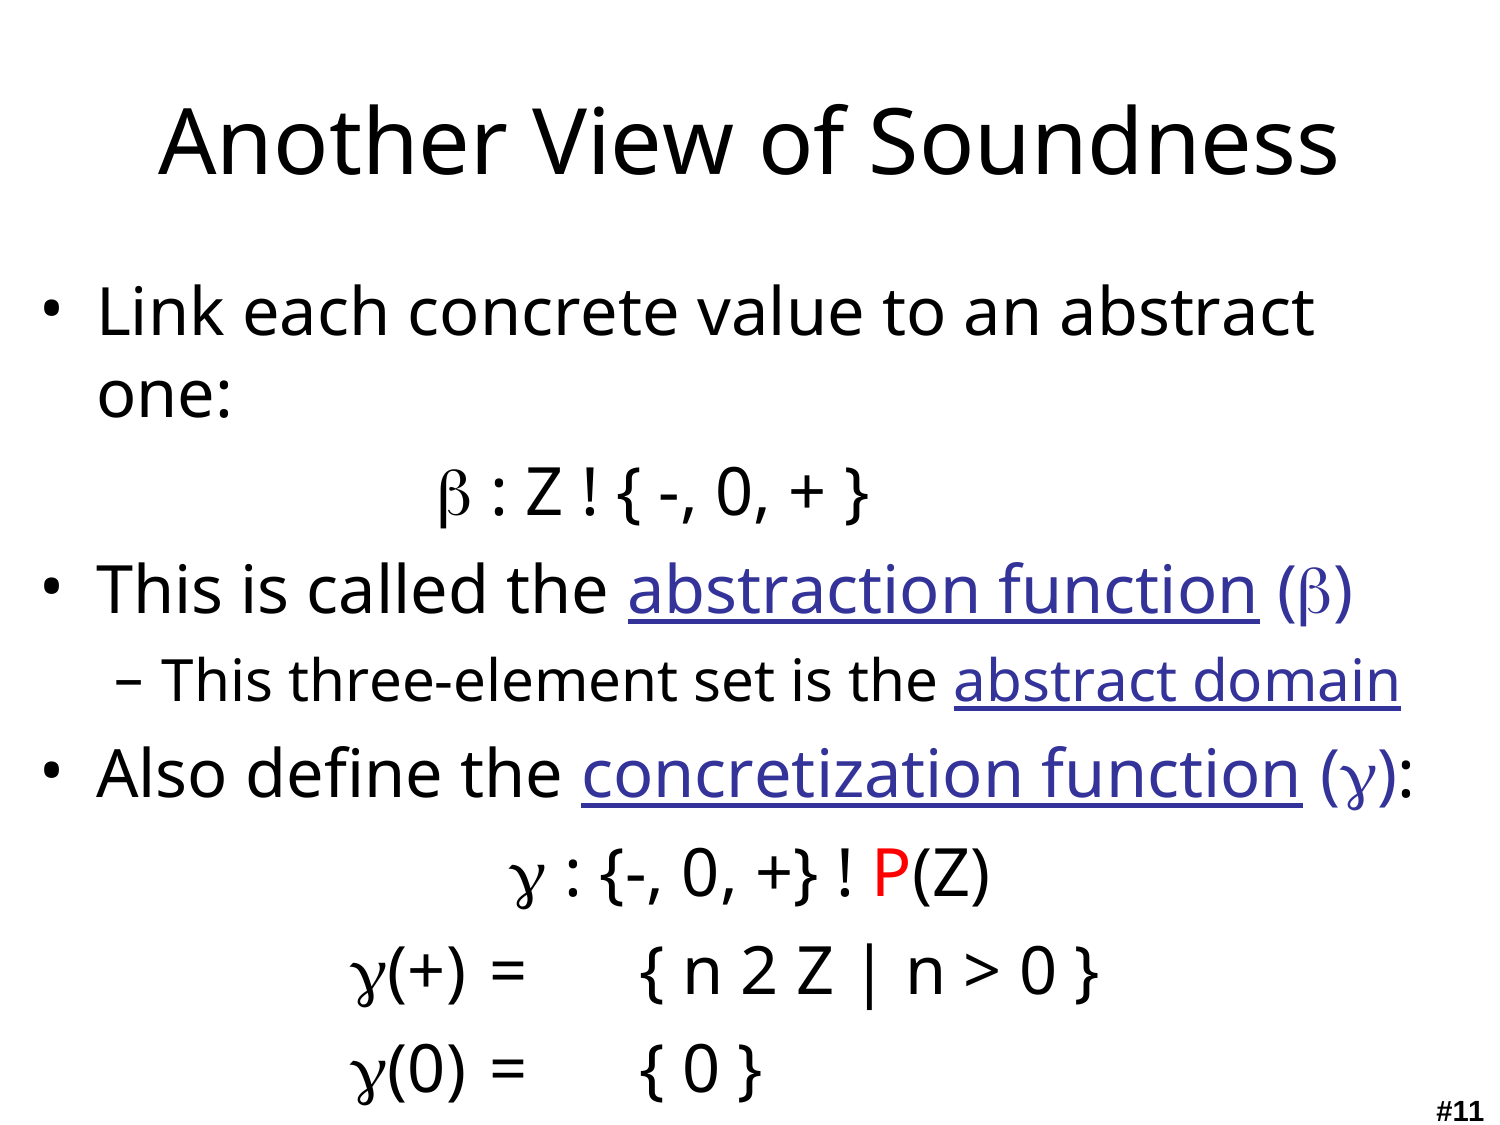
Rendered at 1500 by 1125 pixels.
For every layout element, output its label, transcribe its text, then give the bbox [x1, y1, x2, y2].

list Link each concrete value to an abstract one:  : Z ! { -, 0, + } This is called the abstraction function () This three-element set is the abstract domain Also define the concretization function ():  : {-, 0, +} ! P(Z) (+) = { n 2 Z | n > 0 } (0) = { 0 } (-) = { n 2 Z | n < 0 } [24, 262, 1476, 1111]
title Another View of Soundness [24, 45, 1476, 233]
